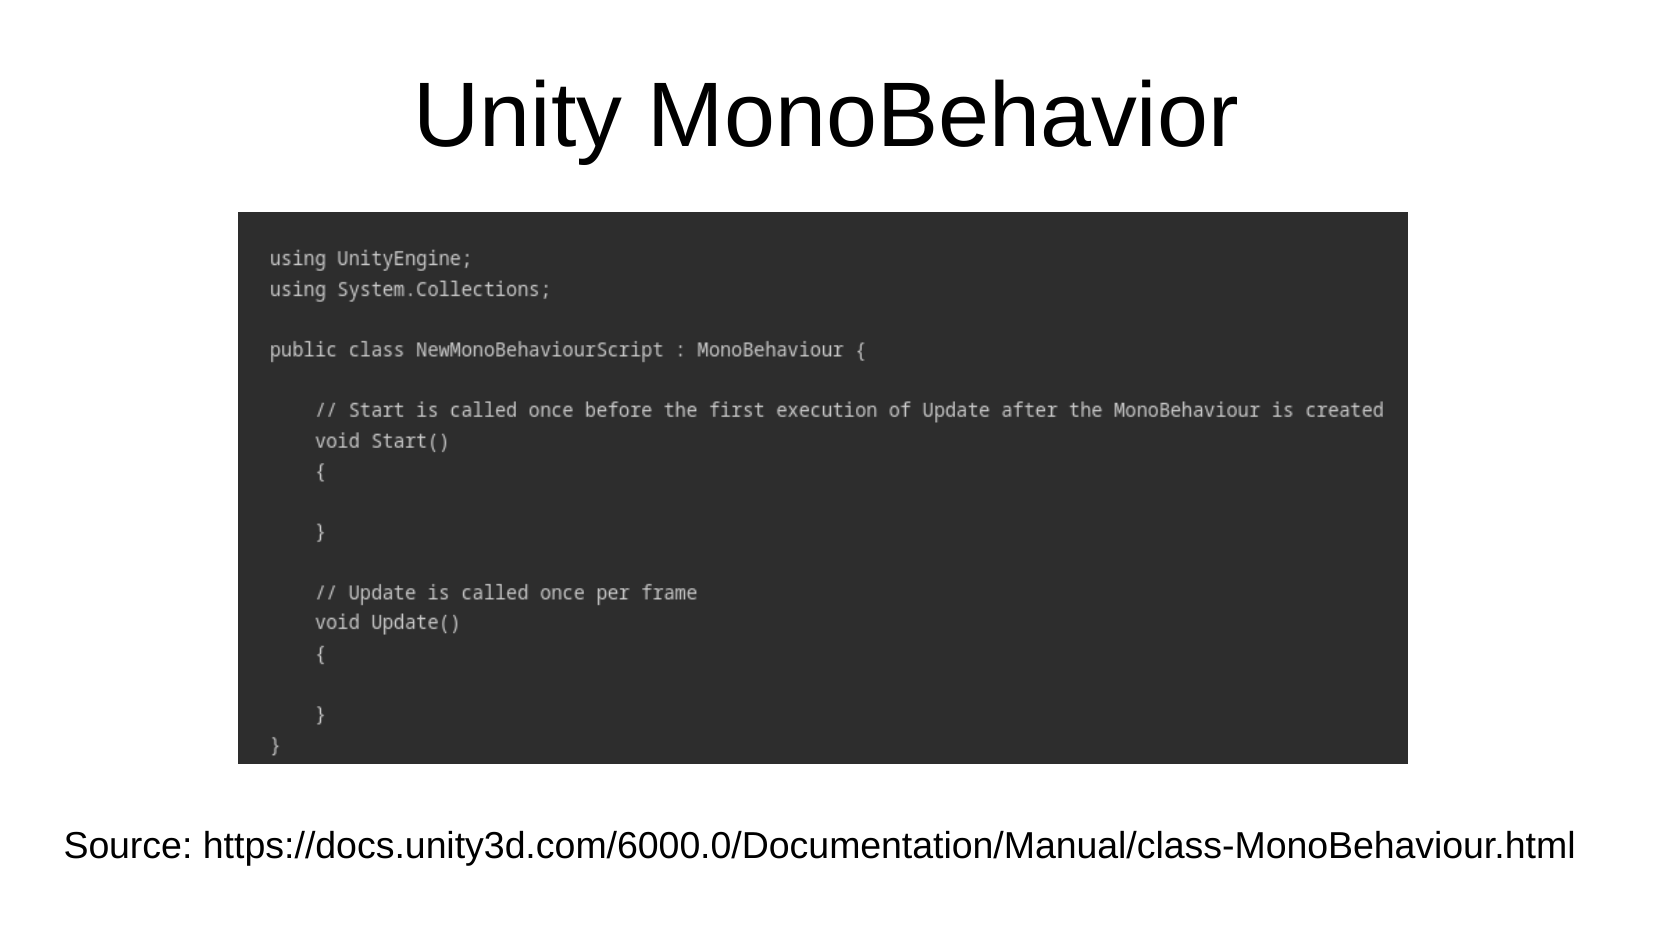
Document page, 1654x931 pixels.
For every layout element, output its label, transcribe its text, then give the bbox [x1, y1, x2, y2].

picture [238, 212, 1408, 764]
title Unity MonoBehavior [82, 37, 1571, 193]
text_box Source: https://docs.unity3d.com/6000.0/Documentation/Manual/class-MonoBehaviour.html [48, 817, 1618, 887]
